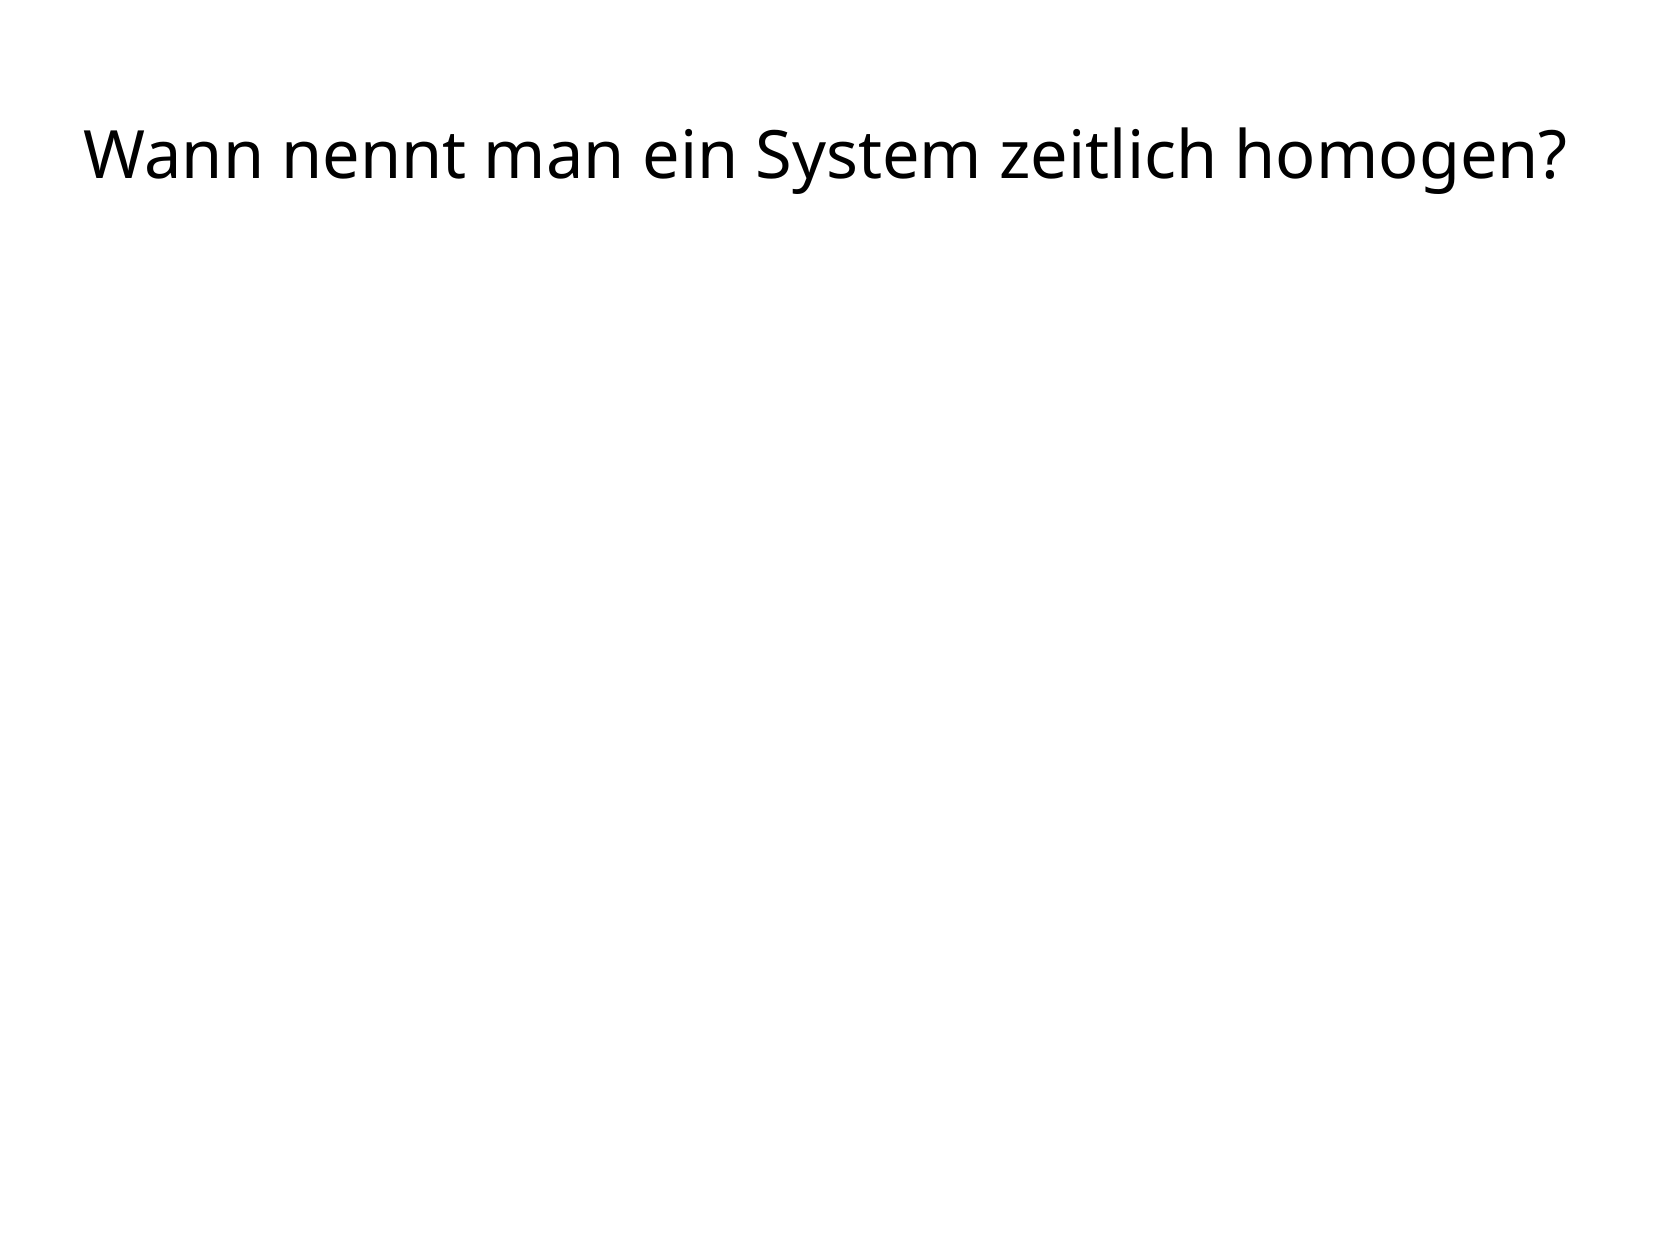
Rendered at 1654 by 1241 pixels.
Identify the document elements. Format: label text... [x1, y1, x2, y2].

title Wann nennt man ein System zeitlich homogen? [82, 49, 1571, 257]
